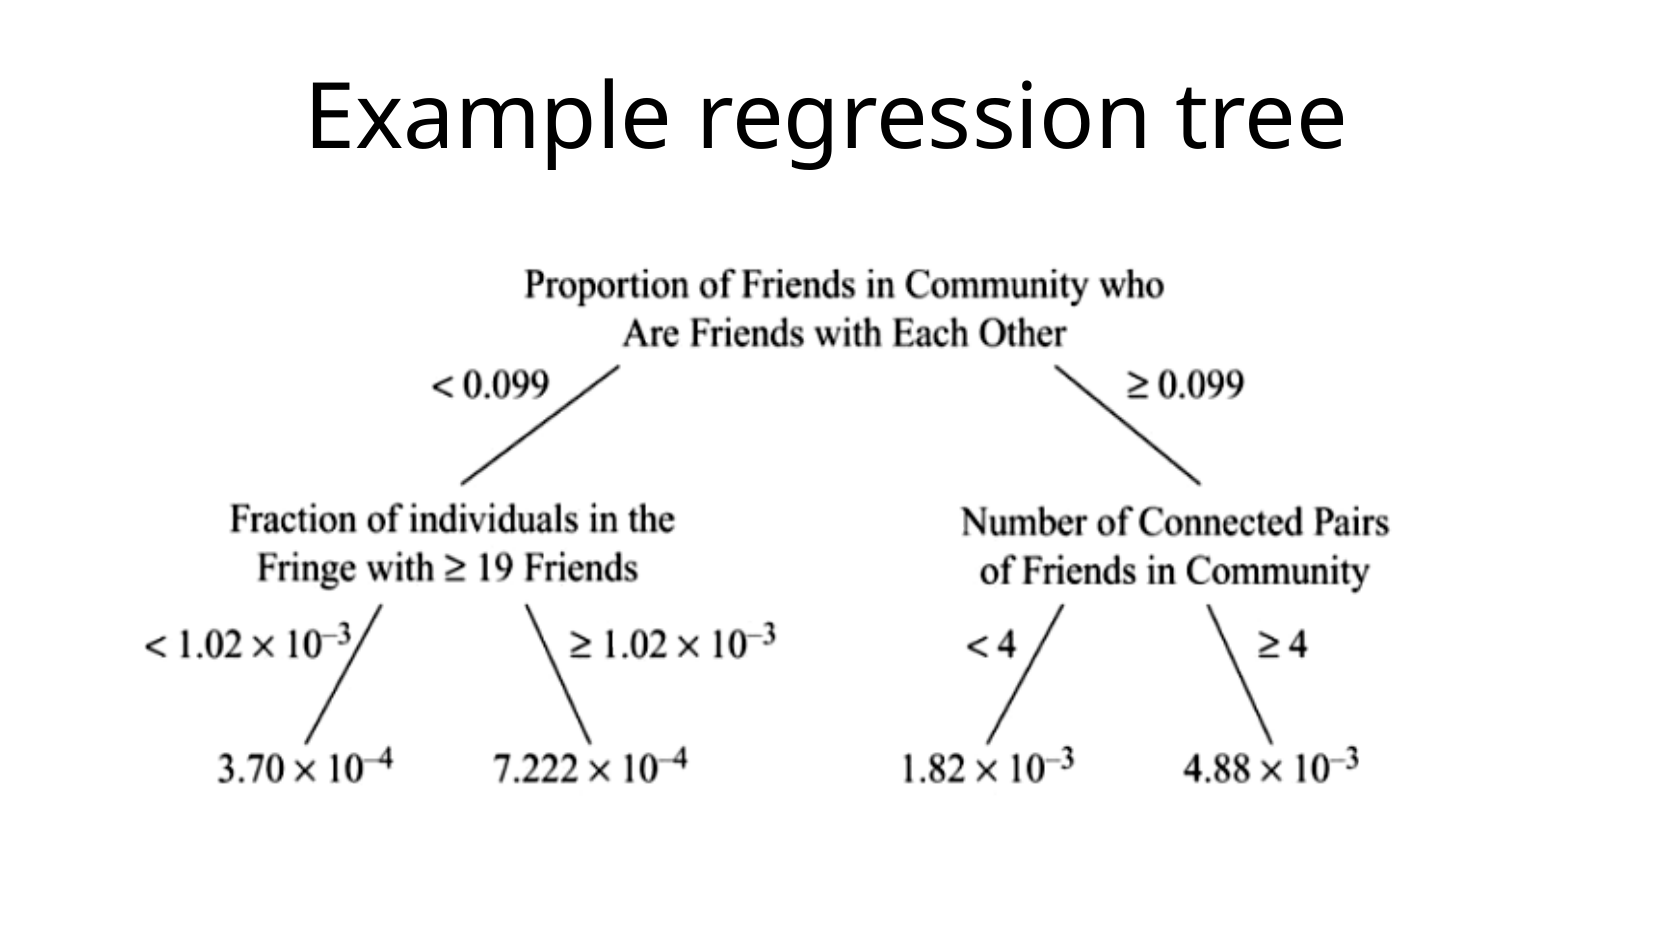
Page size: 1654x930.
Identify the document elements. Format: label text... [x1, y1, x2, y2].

title Example regression tree [82, 1, 1571, 225]
picture [120, 213, 1411, 811]
